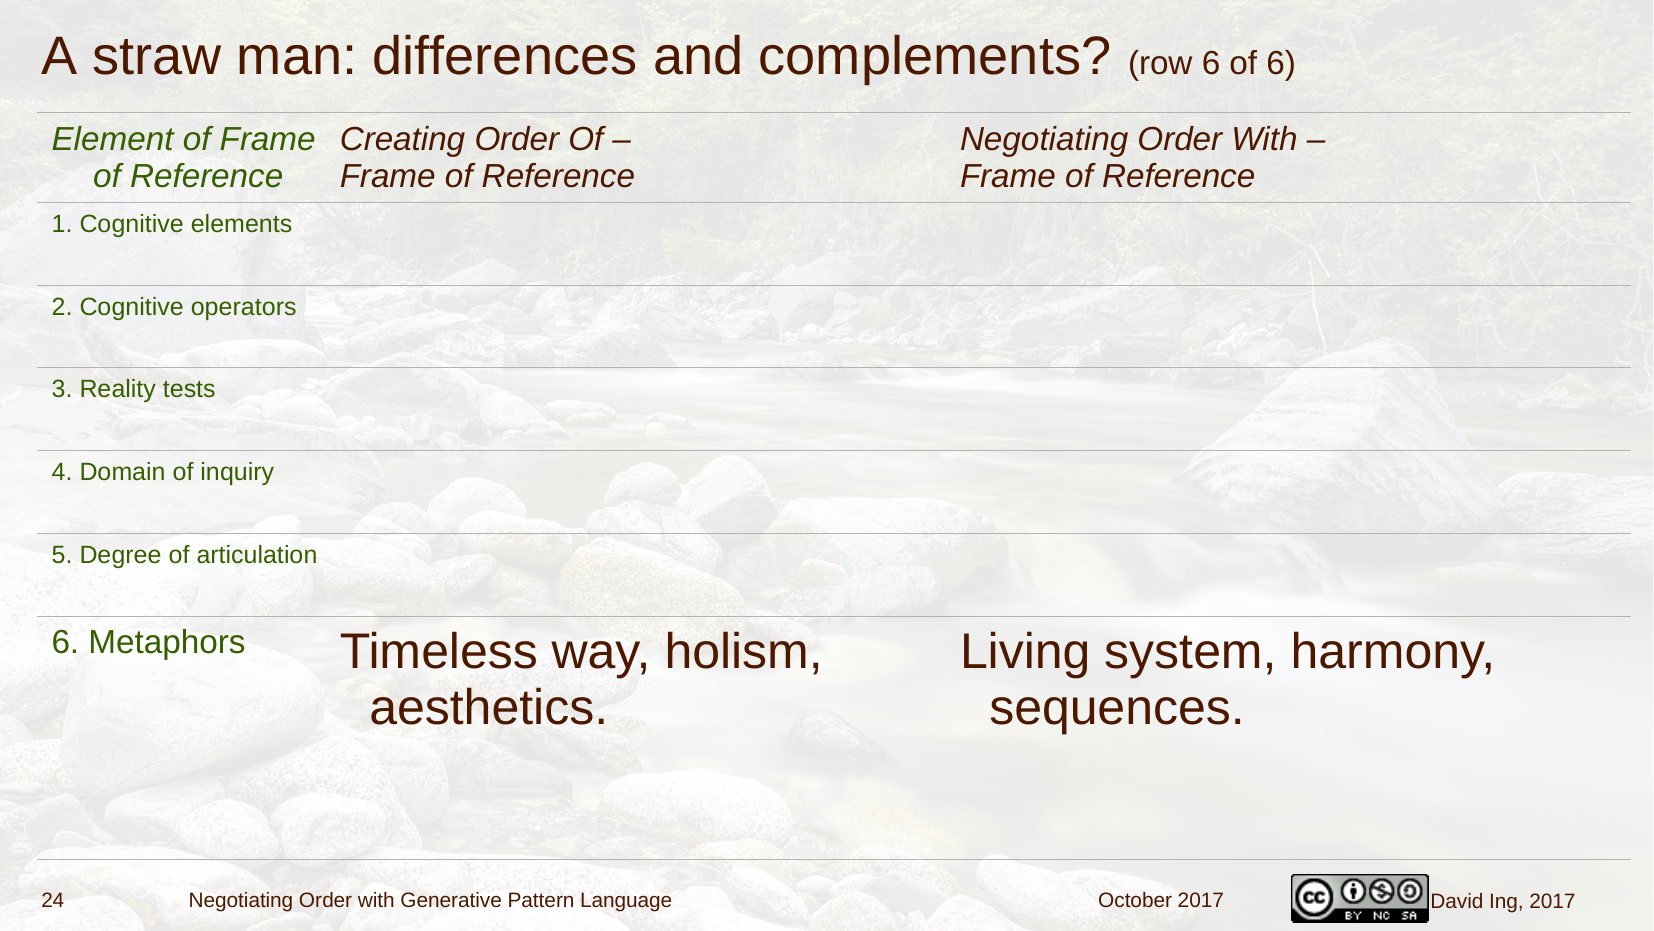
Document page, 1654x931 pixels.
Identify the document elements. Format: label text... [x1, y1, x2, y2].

table_cell 4. Domain of inquiry [37, 451, 334, 533]
table_cell 1. Cognitive elements [37, 203, 334, 285]
table_cell 5. Degree of articulation [37, 534, 334, 616]
table_header Negotiating Order With – Frame of Reference [945, 113, 1631, 202]
table_cell 3. Reality tests [37, 368, 334, 450]
table_cell 6. Metaphors [37, 617, 334, 859]
table_cell 2. Cognitive operators [37, 286, 334, 367]
table_cell [945, 286, 1631, 367]
table_cell [334, 286, 945, 367]
table_cell [334, 368, 945, 450]
table_cell [945, 203, 1631, 285]
table_cell [945, 534, 1631, 616]
picture [0, 0, 1654, 931]
table_cell [945, 368, 1631, 450]
title A straw man: differences and complements? (row 6 of 6) [41, 30, 1613, 112]
table_header Element of Frame of Reference [37, 113, 334, 202]
table_cell [334, 451, 945, 533]
table_cell [334, 534, 945, 616]
table_cell Living system, harmony, sequences. [945, 617, 1631, 859]
table_cell [334, 203, 945, 285]
text_box [1003, 648, 1033, 729]
table_header Creating Order Of – Frame of Reference [334, 113, 945, 202]
table_cell [945, 451, 1631, 533]
table_cell Timeless way, holism, aesthetics. [334, 617, 945, 859]
